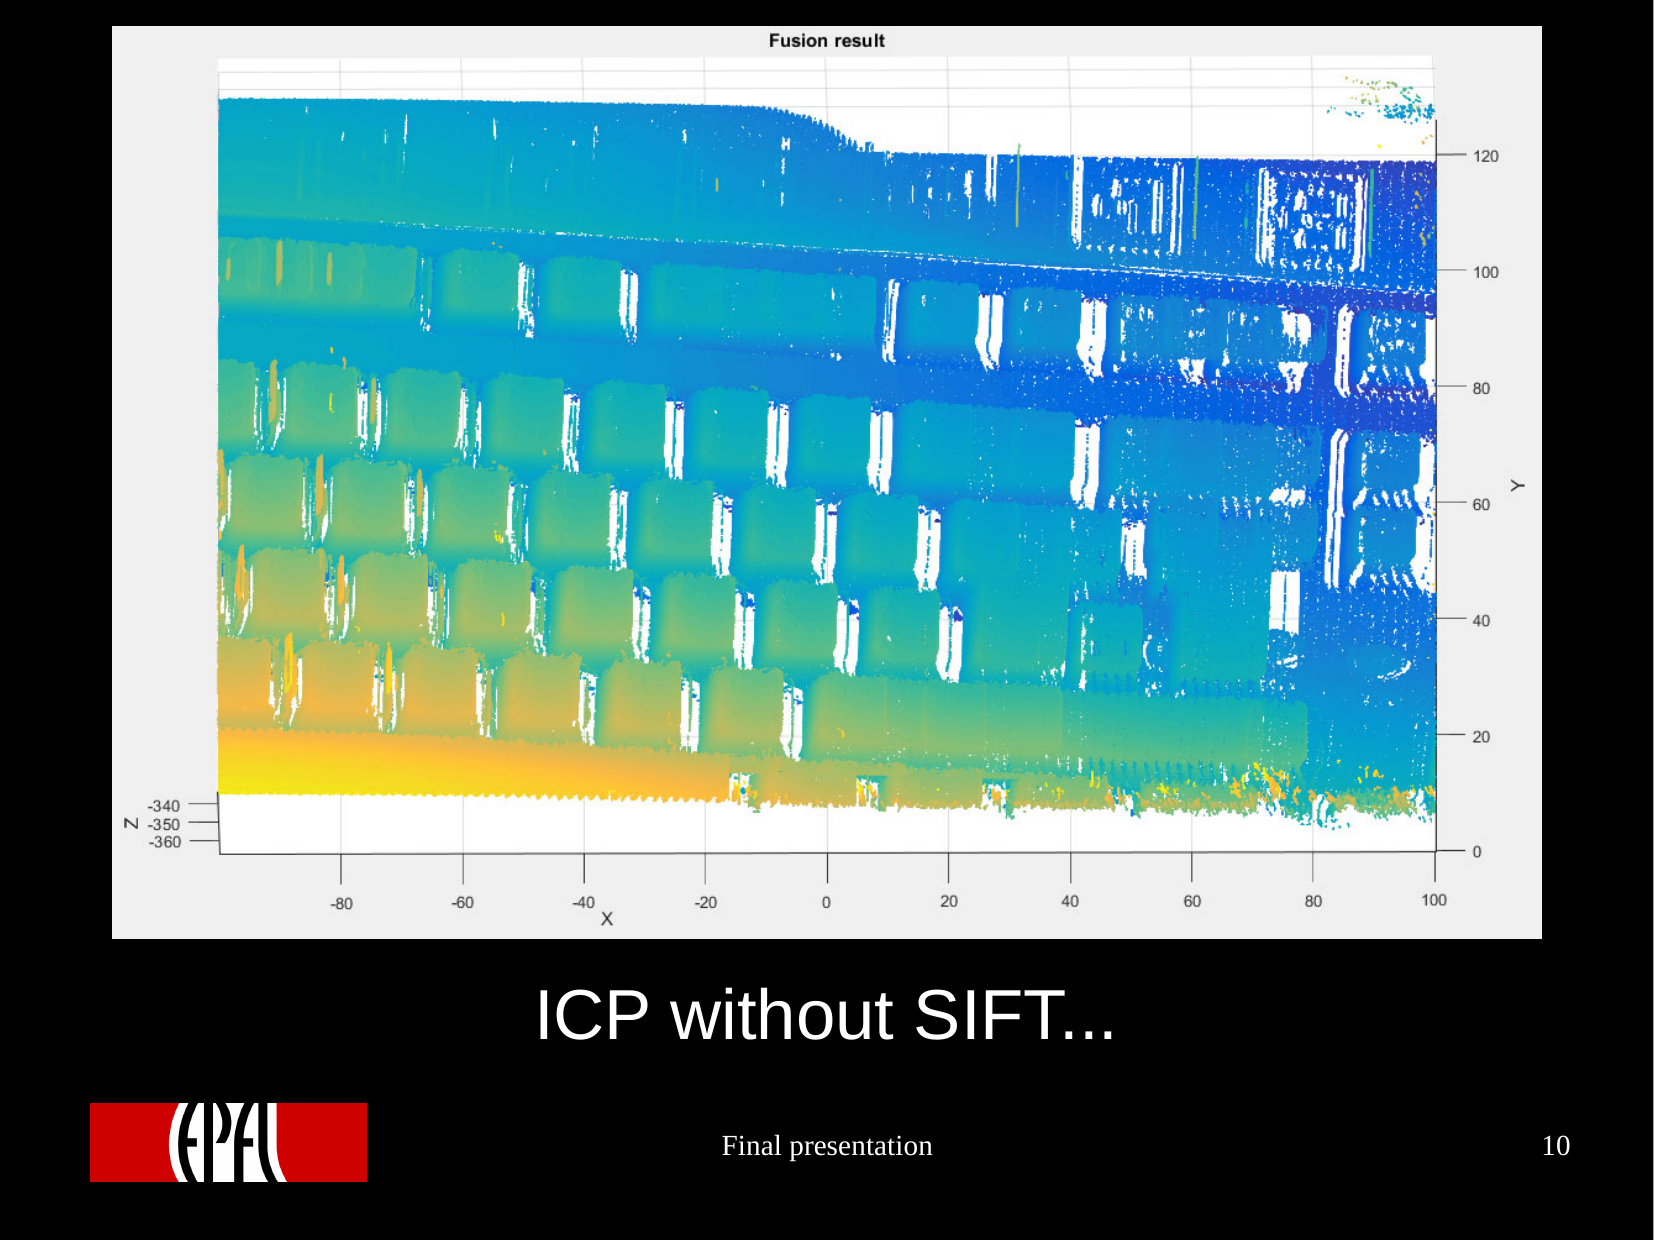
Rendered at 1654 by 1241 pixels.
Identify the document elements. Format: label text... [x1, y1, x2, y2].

picture [112, 26, 1542, 939]
text_box ICP without SIFT... [82, 956, 1571, 1074]
picture [90, 1103, 367, 1182]
